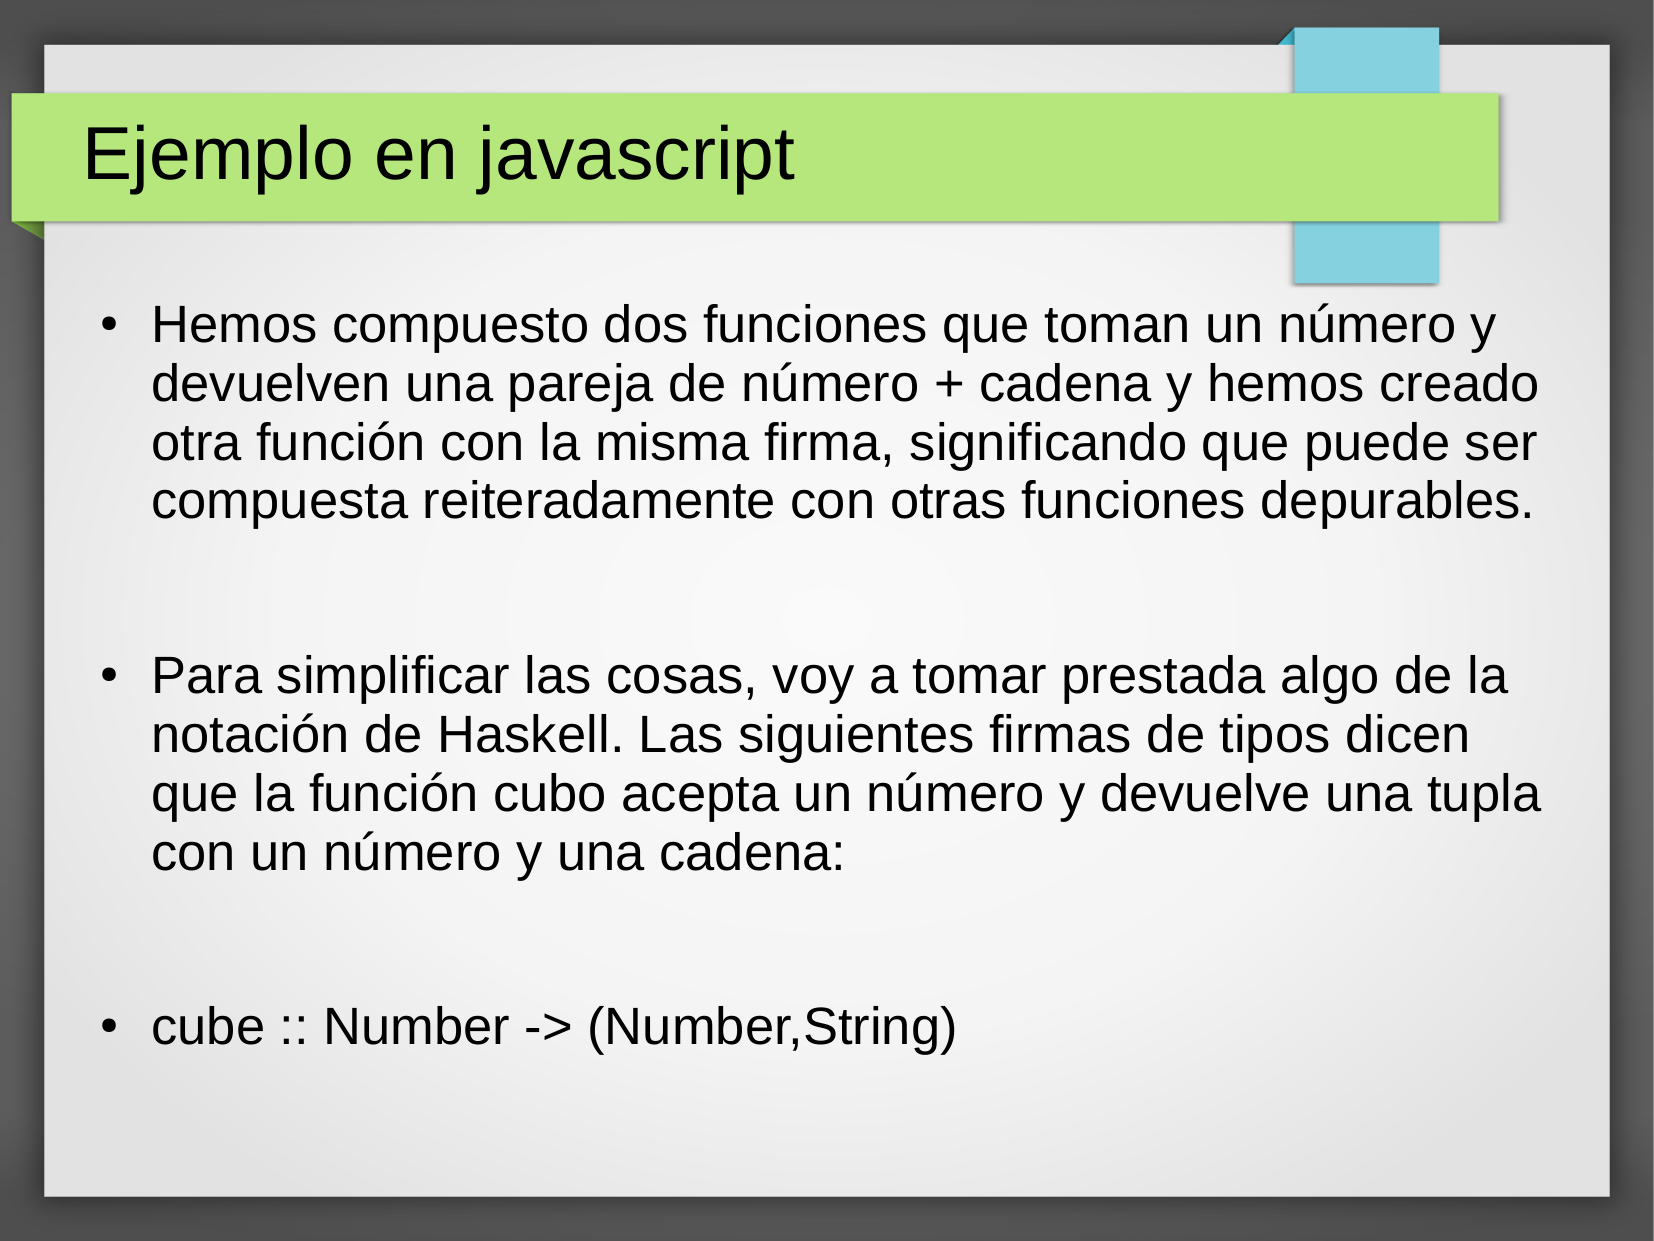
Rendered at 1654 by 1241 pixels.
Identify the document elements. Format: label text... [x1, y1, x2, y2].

picture [0, 0, 1654, 1241]
title Ejemplo en javascript [82, 94, 1264, 213]
list Hemos compuesto dos funciones que toman un número y devuelven una pareja de número + cadena y hemos creado otra función con la misma firma, significando que puede ser compuesta reiteradamente con otras funciones depurables. Para simplificar las cosas, voy a tomar prestada algo de la notación de Haskell. Las siguientes firmas de tipos dicen que la función cubo acepta un número y devuelve una tupla con un número y una cadena: cube :: Number -> (Number,String) [82, 295, 1560, 1099]
